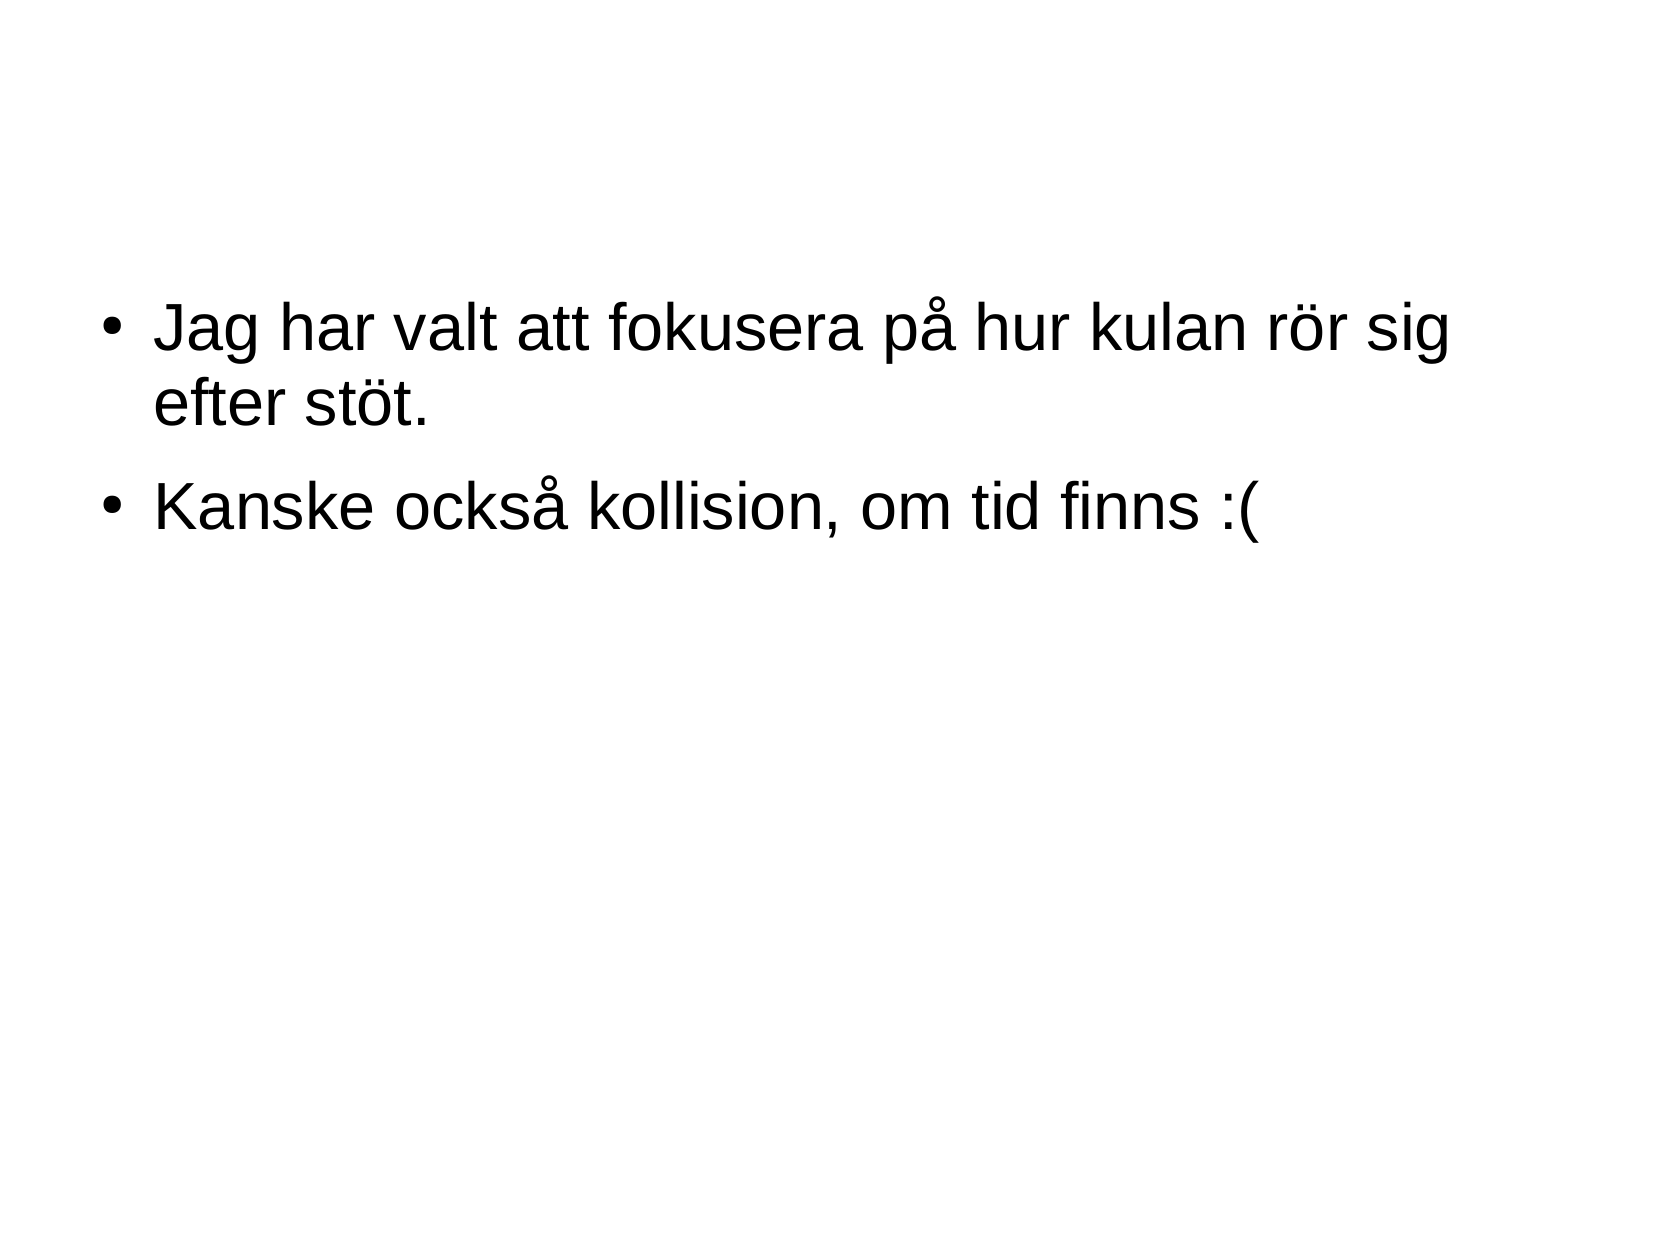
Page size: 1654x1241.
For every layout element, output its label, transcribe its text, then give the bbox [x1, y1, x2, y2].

list Jag har valt att fokusera på hur kulan rör sig efter stöt. Kanske också kollision, om tid finns :( [82, 290, 1571, 1109]
